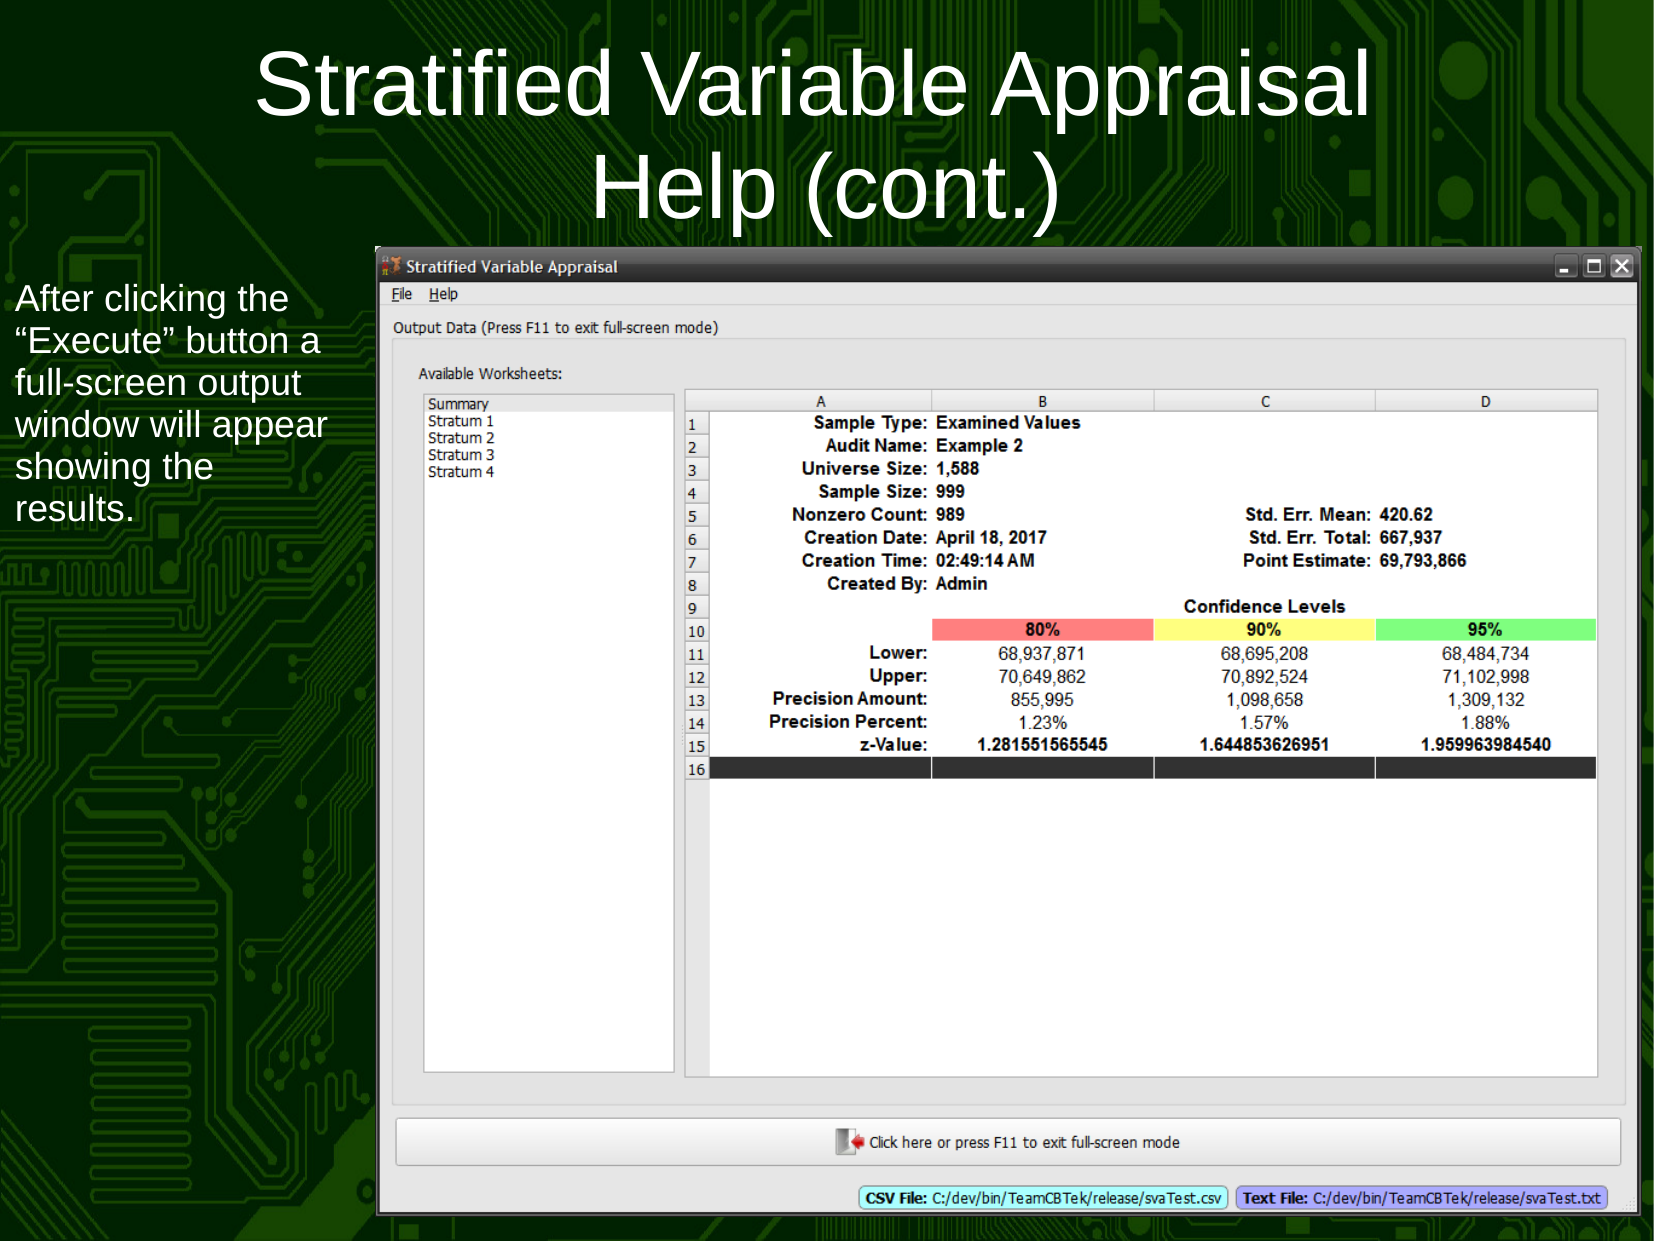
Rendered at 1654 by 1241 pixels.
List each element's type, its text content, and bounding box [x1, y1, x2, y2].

picture [0, 0, 1654, 1241]
title Stratified Variable Appraisal Help (cont.) [82, 31, 1571, 239]
text_box After clicking the “Execute” button a full-screen output window will appear showing the results. [0, 270, 361, 1231]
